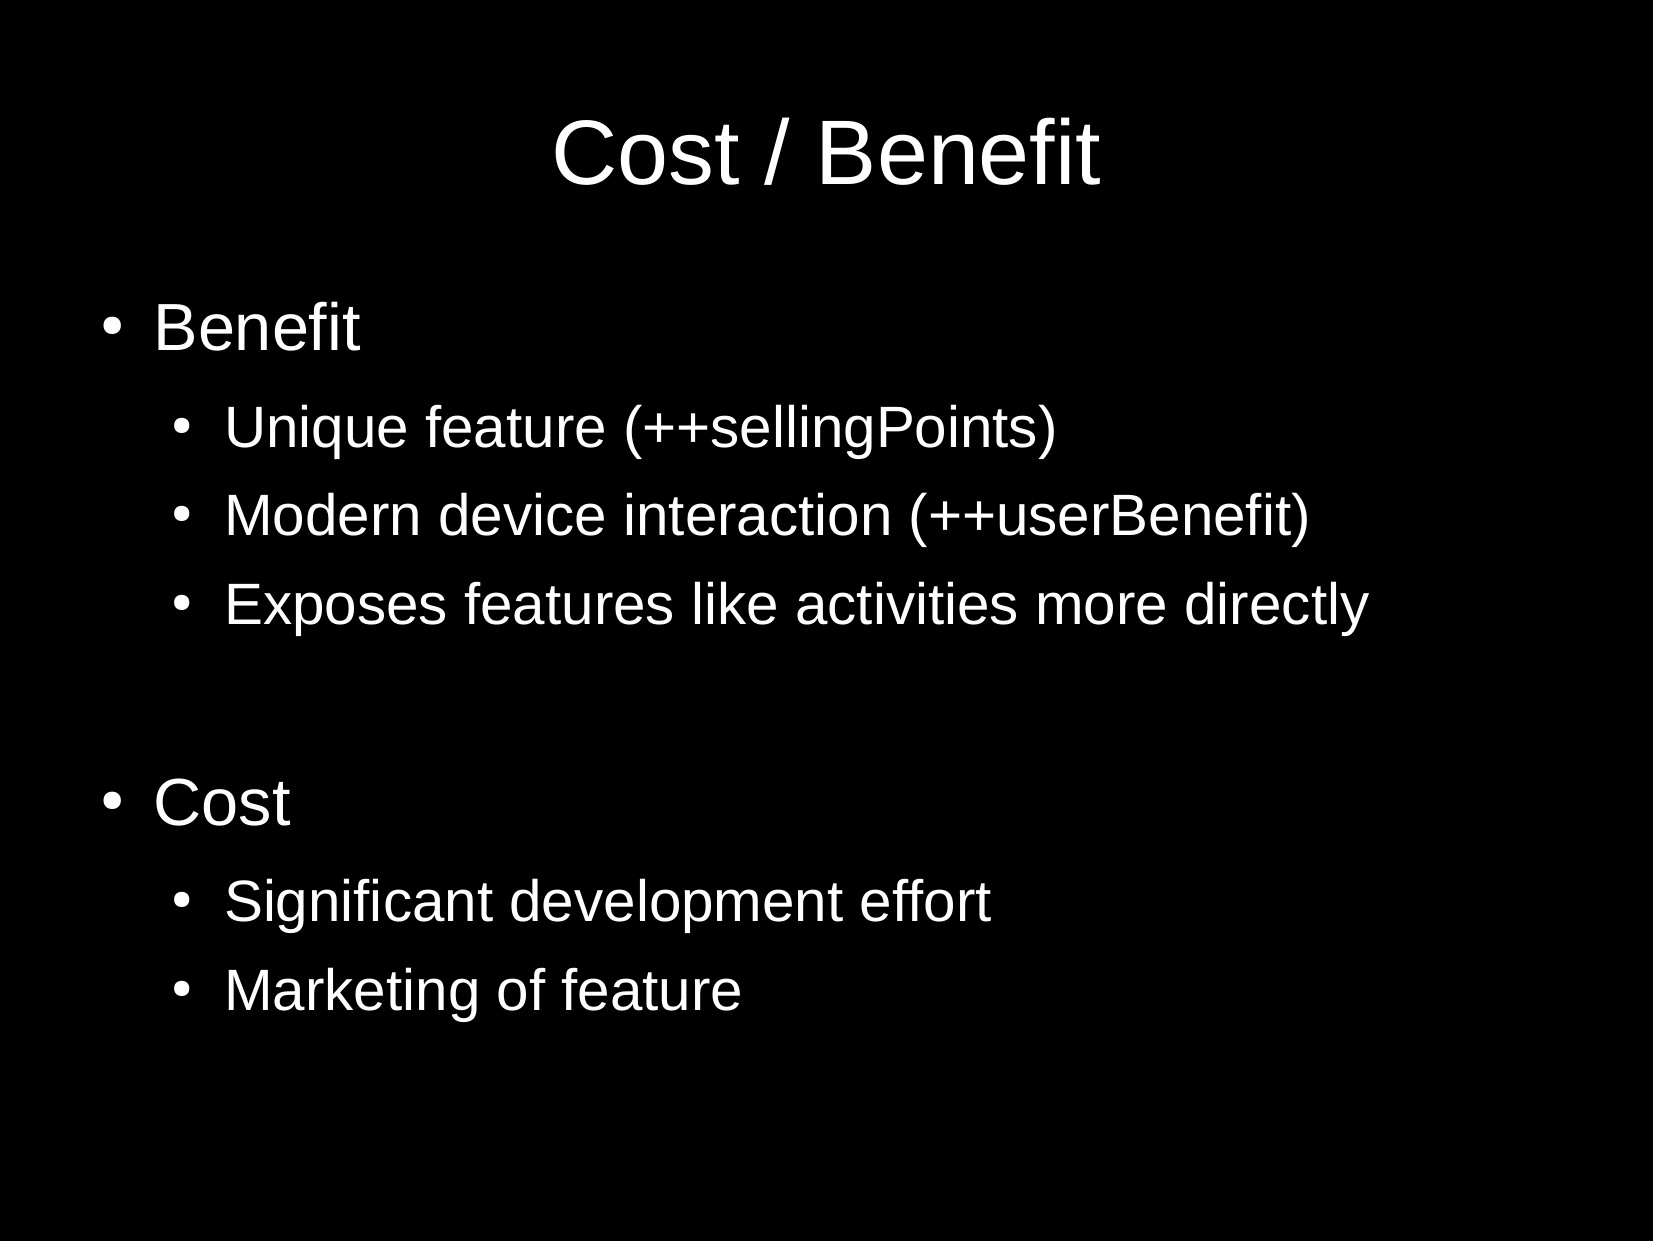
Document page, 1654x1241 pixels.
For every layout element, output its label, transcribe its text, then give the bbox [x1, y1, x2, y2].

list Benefit Unique feature (++sellingPoints) Modern device interaction (++userBenefit) Exposes features like activities more directly Cost Significant development effort Marketing of feature [82, 290, 1571, 1109]
title Cost / Benefit [82, 49, 1571, 257]
